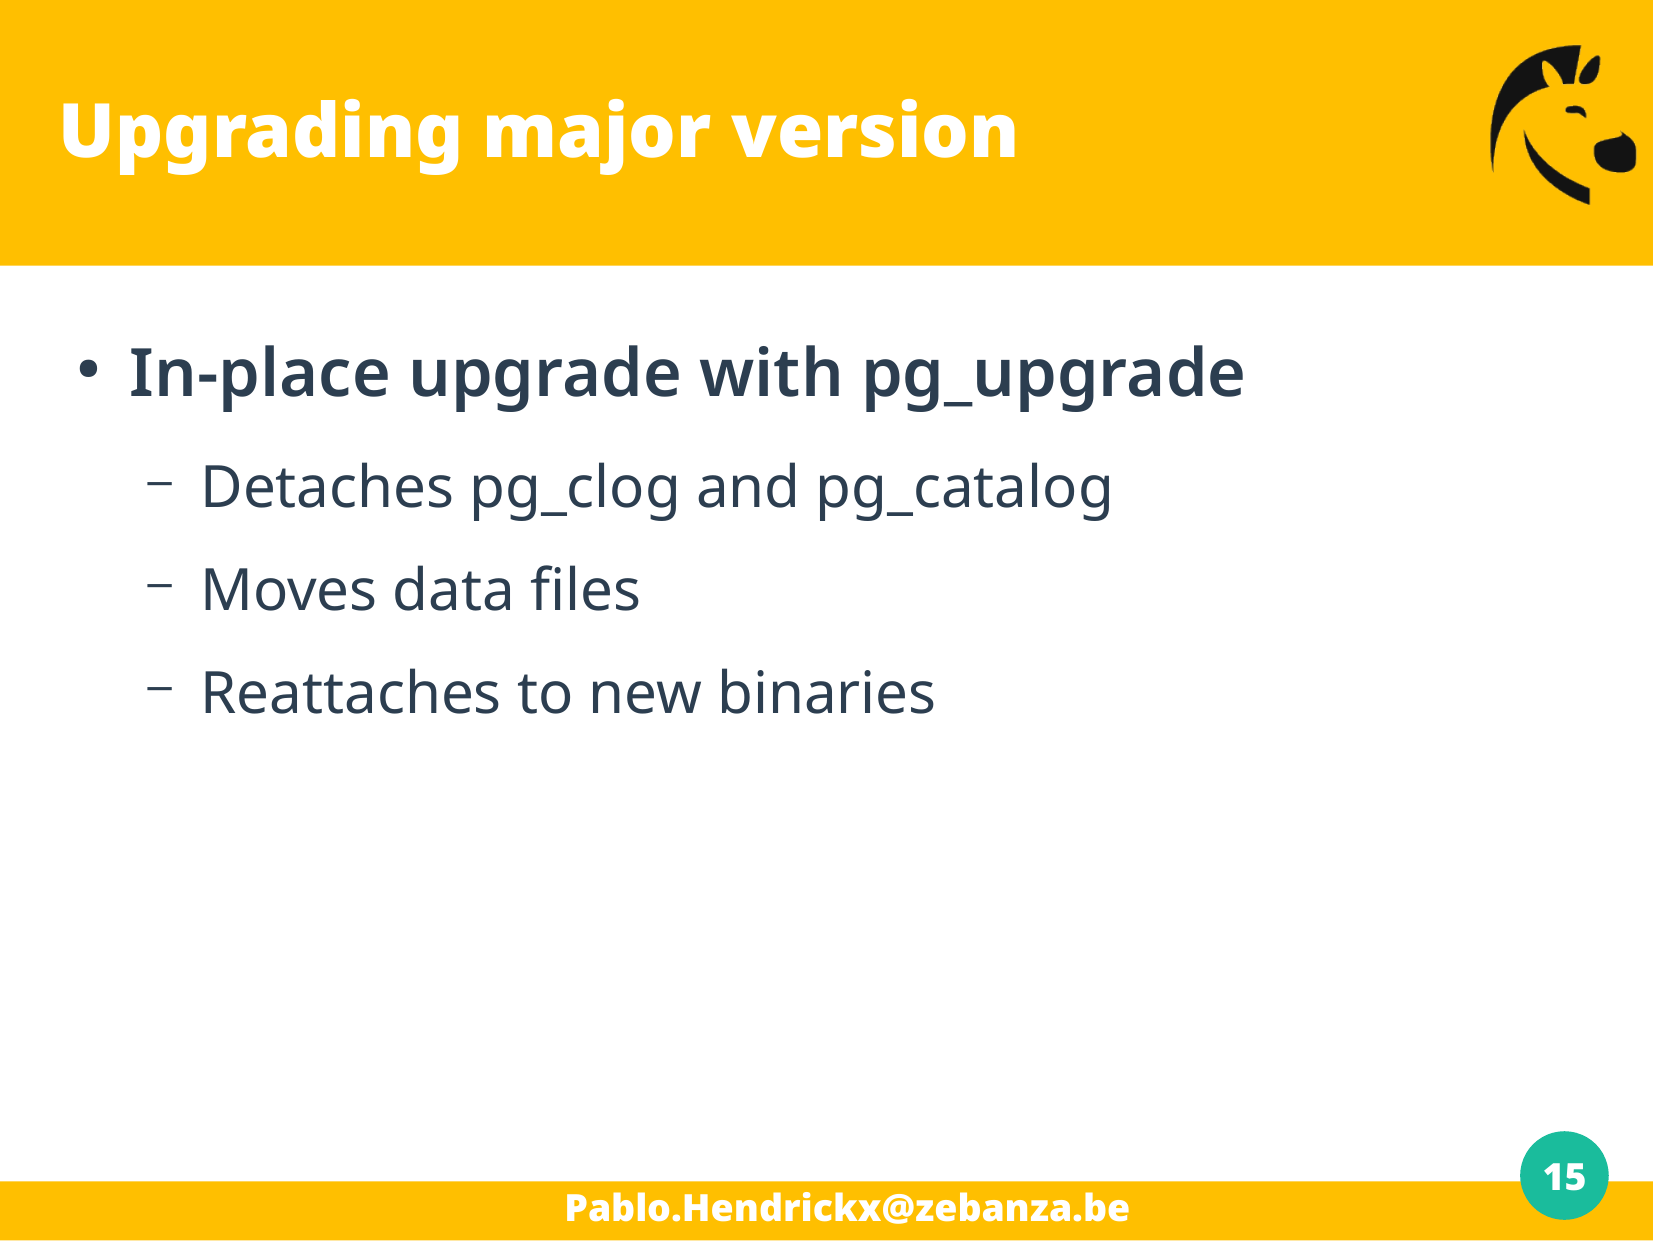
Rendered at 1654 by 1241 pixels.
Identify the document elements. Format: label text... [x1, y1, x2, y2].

picture [1410, 0, 1654, 241]
title Upgrading major version [58, 49, 1594, 207]
list In-place upgrade with pg_upgrade Detaches pg_clog and pg_catalog Moves data files Reattaches to new binaries [58, 324, 1594, 1152]
